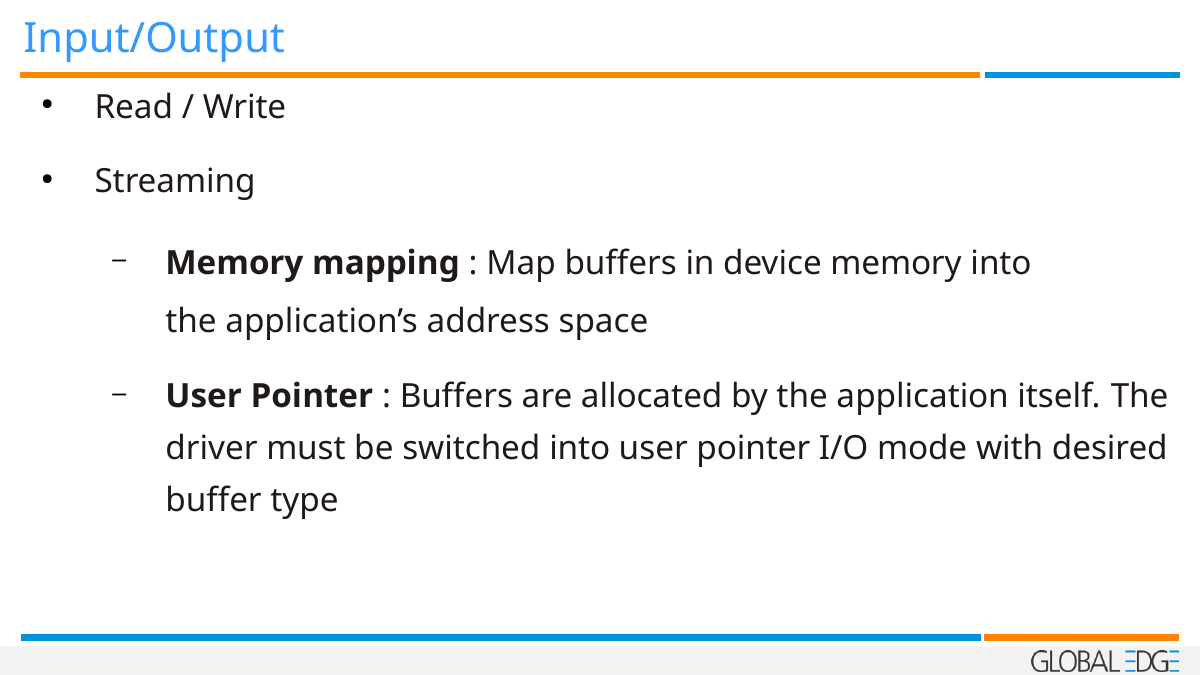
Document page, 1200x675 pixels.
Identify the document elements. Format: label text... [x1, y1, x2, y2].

title Input/Output [12, 9, 1088, 63]
list Read / Write Streaming Memory mapping : Map buffers in device memory into the application’s address space User Pointer : Buffers are allocated by the application itself. The driver must be switched into user pointer I/O mode with desired buffer type [23, 82, 1182, 615]
picture [1031, 650, 1179, 672]
